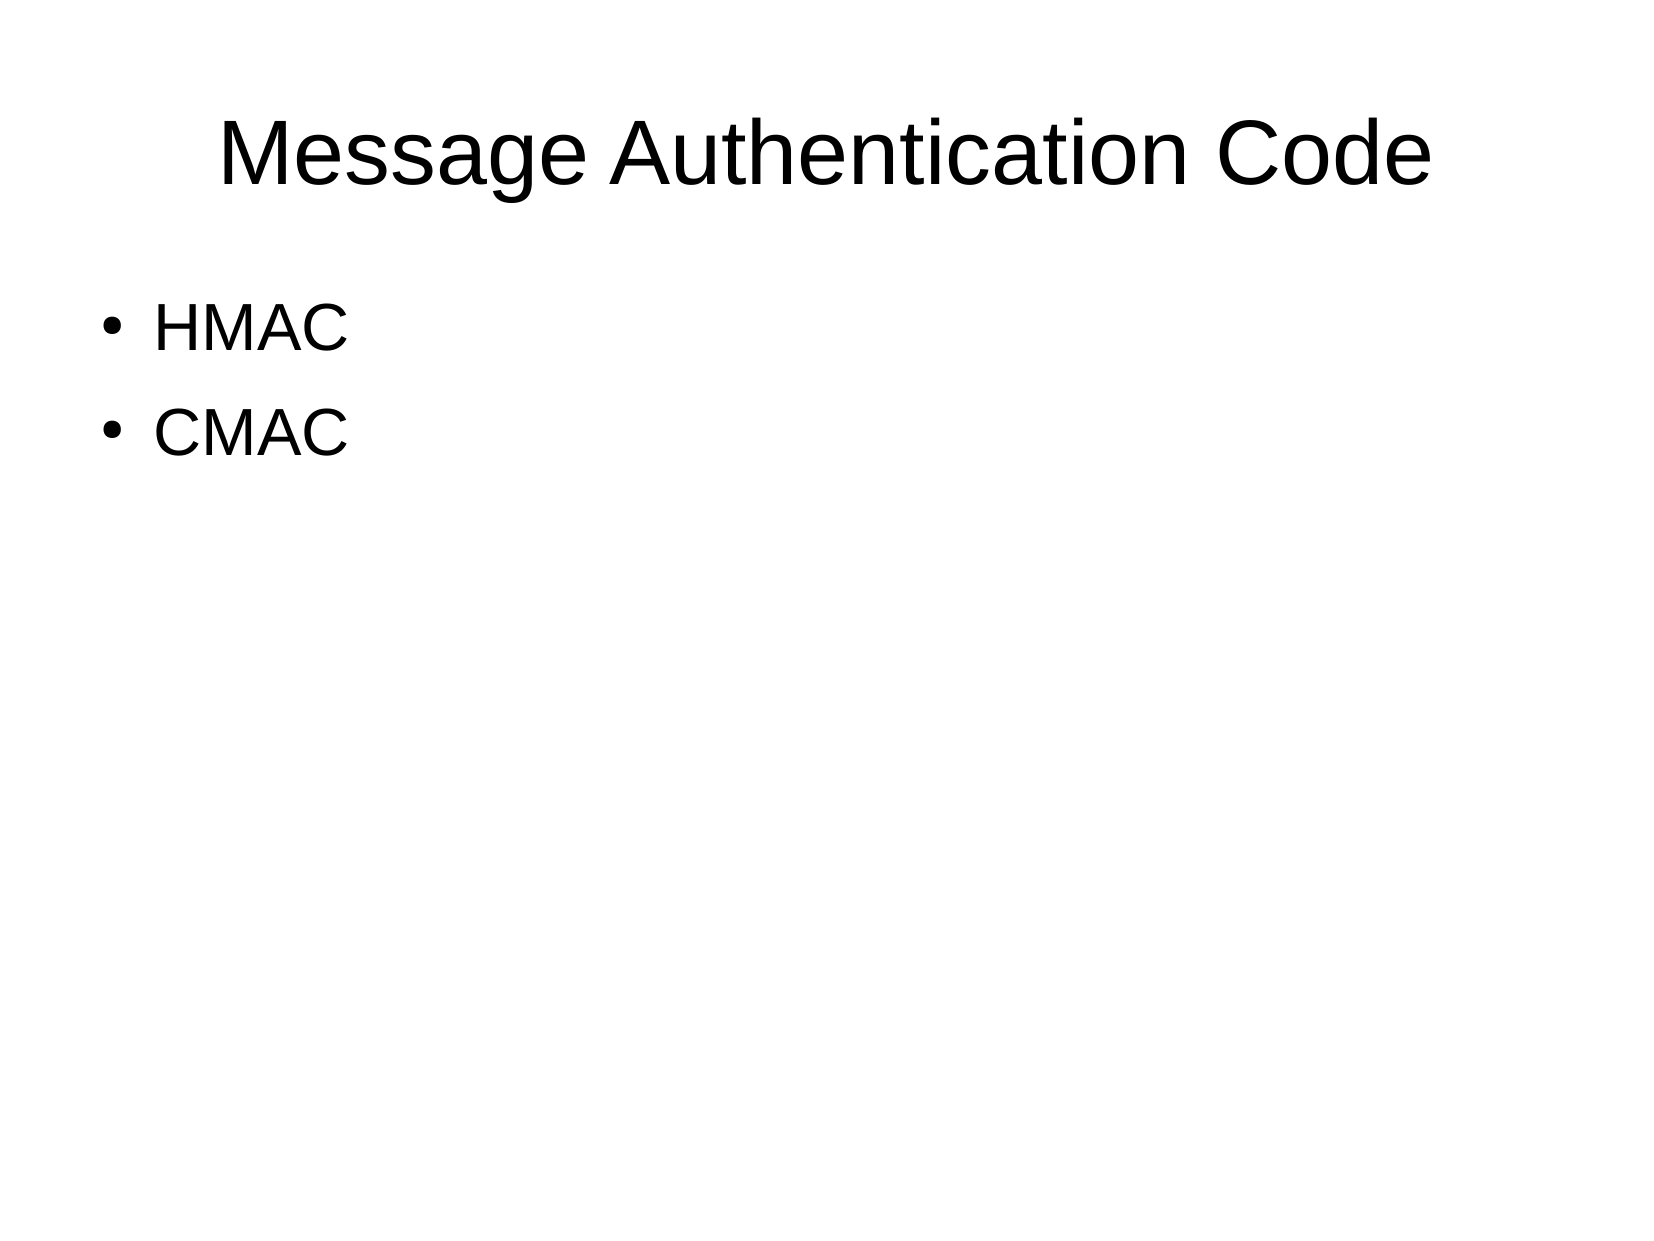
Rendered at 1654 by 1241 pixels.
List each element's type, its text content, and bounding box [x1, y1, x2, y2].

title Message Authentication Code [82, 49, 1571, 257]
list HMAC CMAC [82, 290, 1571, 1010]
